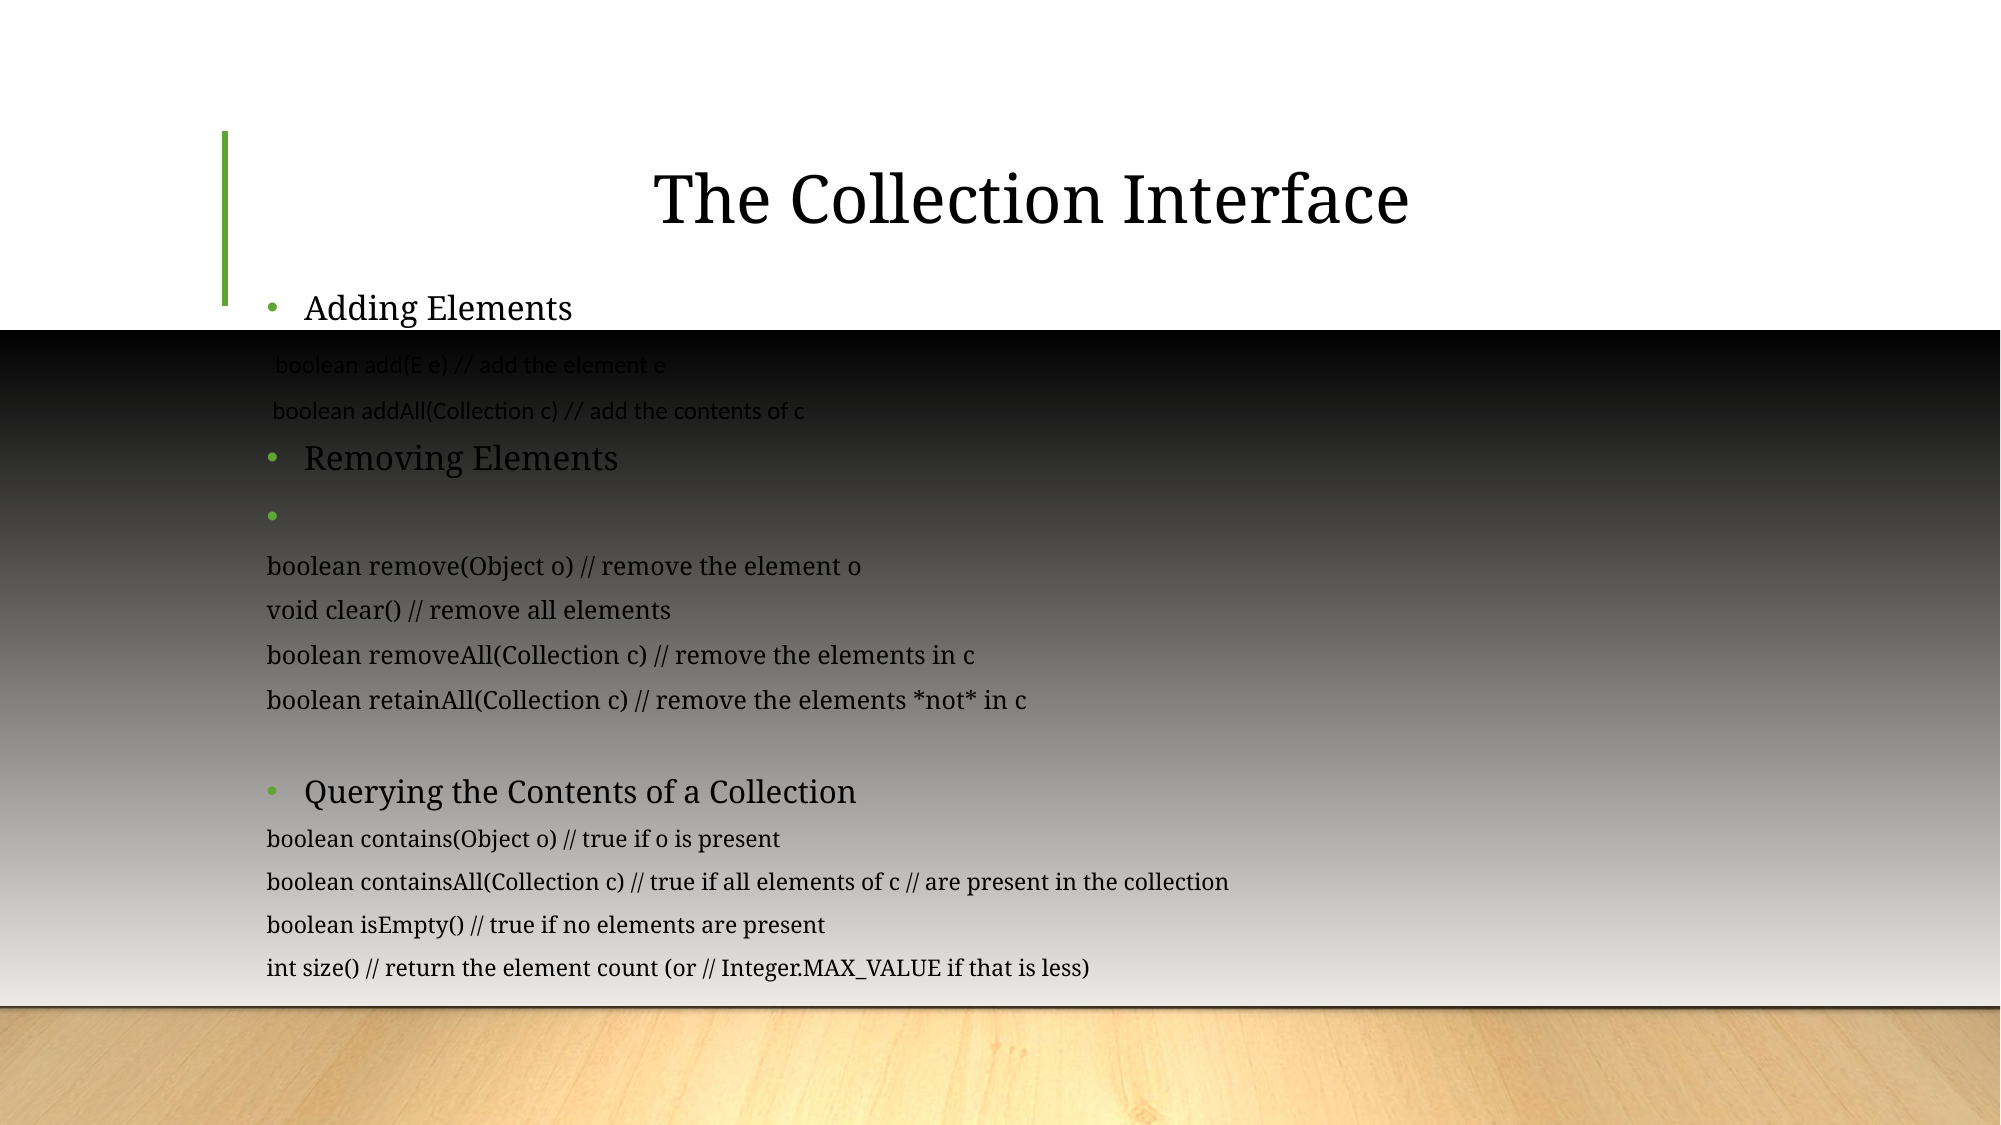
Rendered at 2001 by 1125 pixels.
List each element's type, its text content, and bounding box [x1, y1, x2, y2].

list Adding Elements boolean add(E e) // add the element e boolean addAll(Collection c) // add the contents of c Removing Elements boolean remove(Object o) // remove the element o void clear() // remove all elements boolean removeAll(Collection c) // remove the elements in c boolean retainAll(Collection c) // remove the elements *not* in c Querying the Contents of a Collection boolean contains(Object o) // true if o is present boolean containsAll(Collection c) // true if all elements of c // are present in the collection boolean isEmpty() // true if no elements are present int size() // return the element count (or // Integer.MAX_VALUE if that is less) [251, 279, 1814, 1021]
title The Collection Interface [251, 72, 1814, 246]
